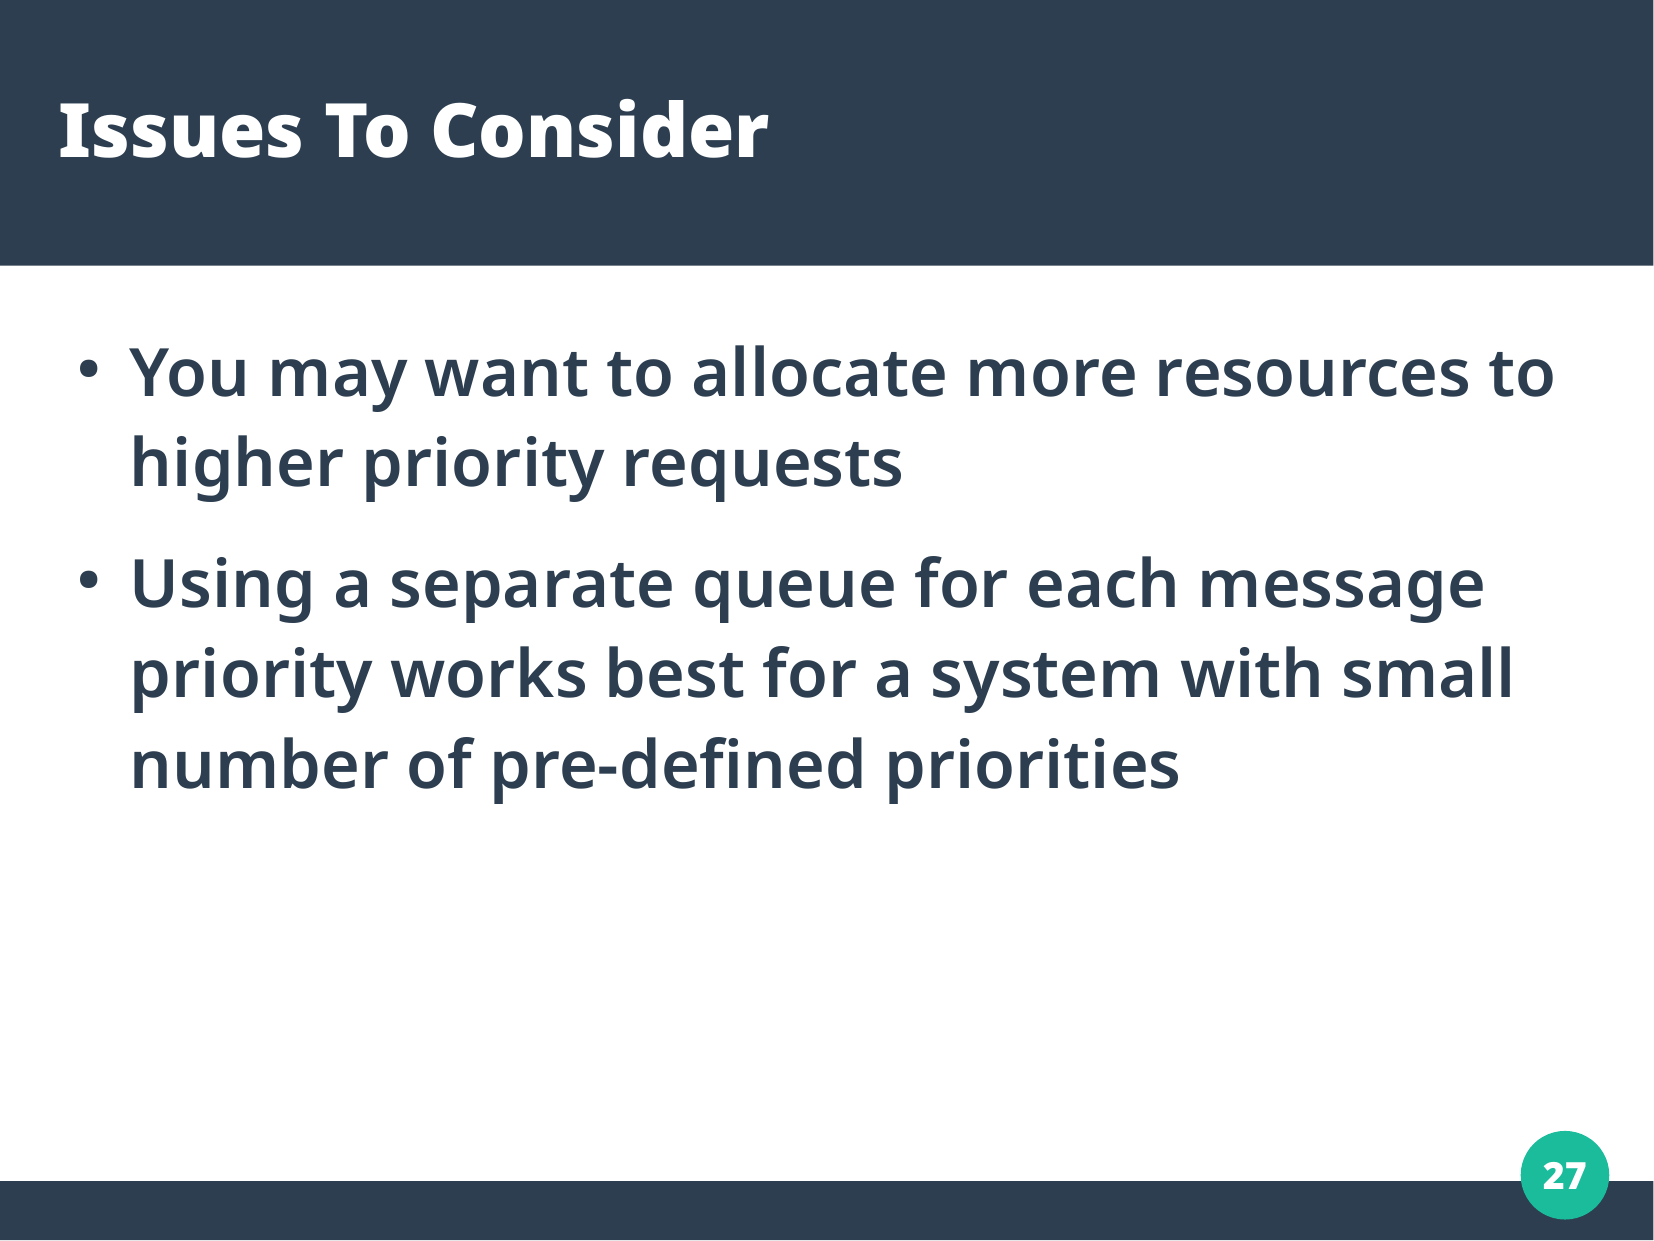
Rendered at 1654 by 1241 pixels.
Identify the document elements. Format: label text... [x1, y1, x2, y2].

list You may want to allocate more resources to higher priority requests Using a separate queue for each message priority works best for a system with small number of pre-defined priorities [59, 324, 1595, 1152]
title Issues To Consider [59, 49, 1595, 207]
